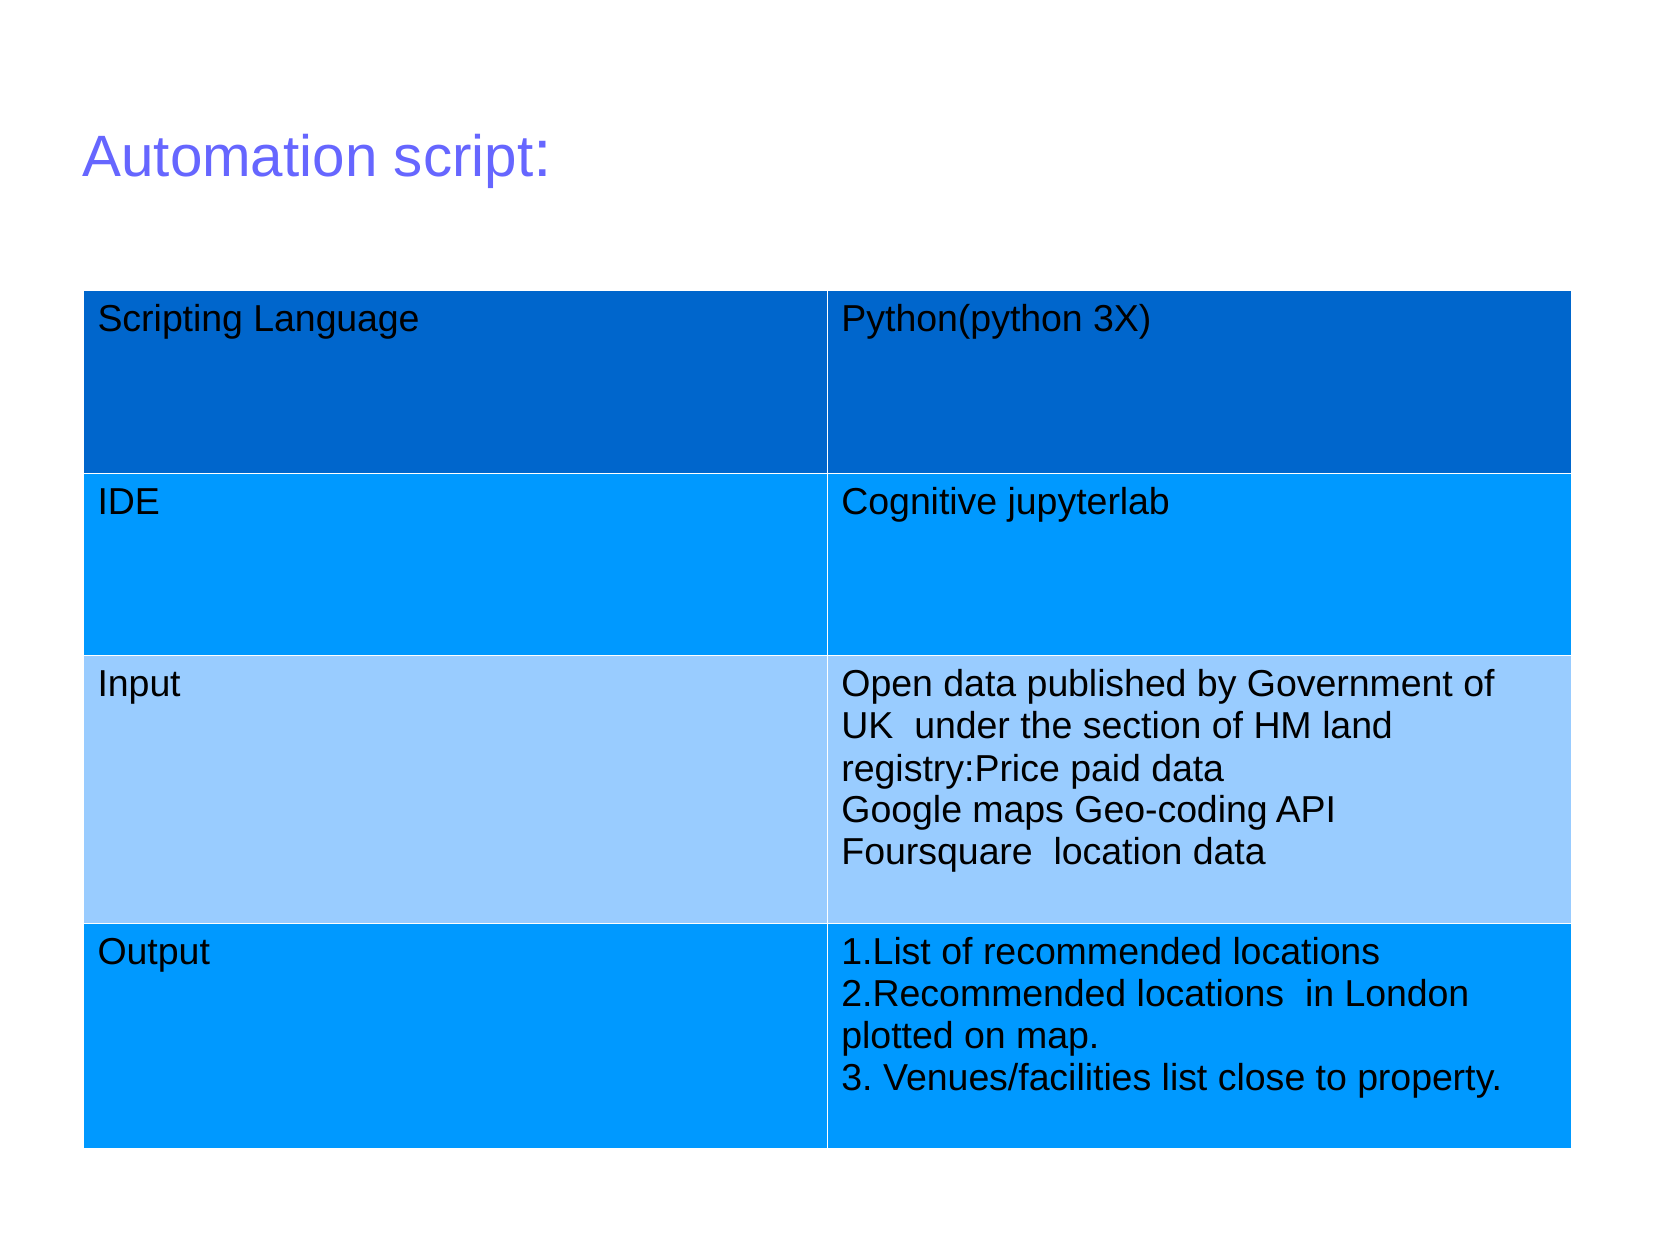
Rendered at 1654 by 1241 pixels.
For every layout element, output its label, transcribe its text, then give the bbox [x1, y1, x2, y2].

table_cell Output [84, 924, 827, 1148]
table_header Scripting Language [84, 291, 827, 473]
table_cell Input [84, 656, 827, 923]
table_cell Cognitive jupyterlab [828, 474, 1571, 655]
table_header Python(python 3X) [828, 291, 1571, 473]
title Automation script: [82, 49, 1571, 257]
table_cell 1.List of recommended locations 2.Recommended locations in London plotted on map. 3. Venues/facilities list close to property. [828, 924, 1571, 1148]
table_cell IDE [84, 474, 827, 655]
table_cell Open data published by Government of UK under the section of HM land registry:Price paid data Google maps Geo-coding API Foursquare location data [828, 656, 1571, 923]
